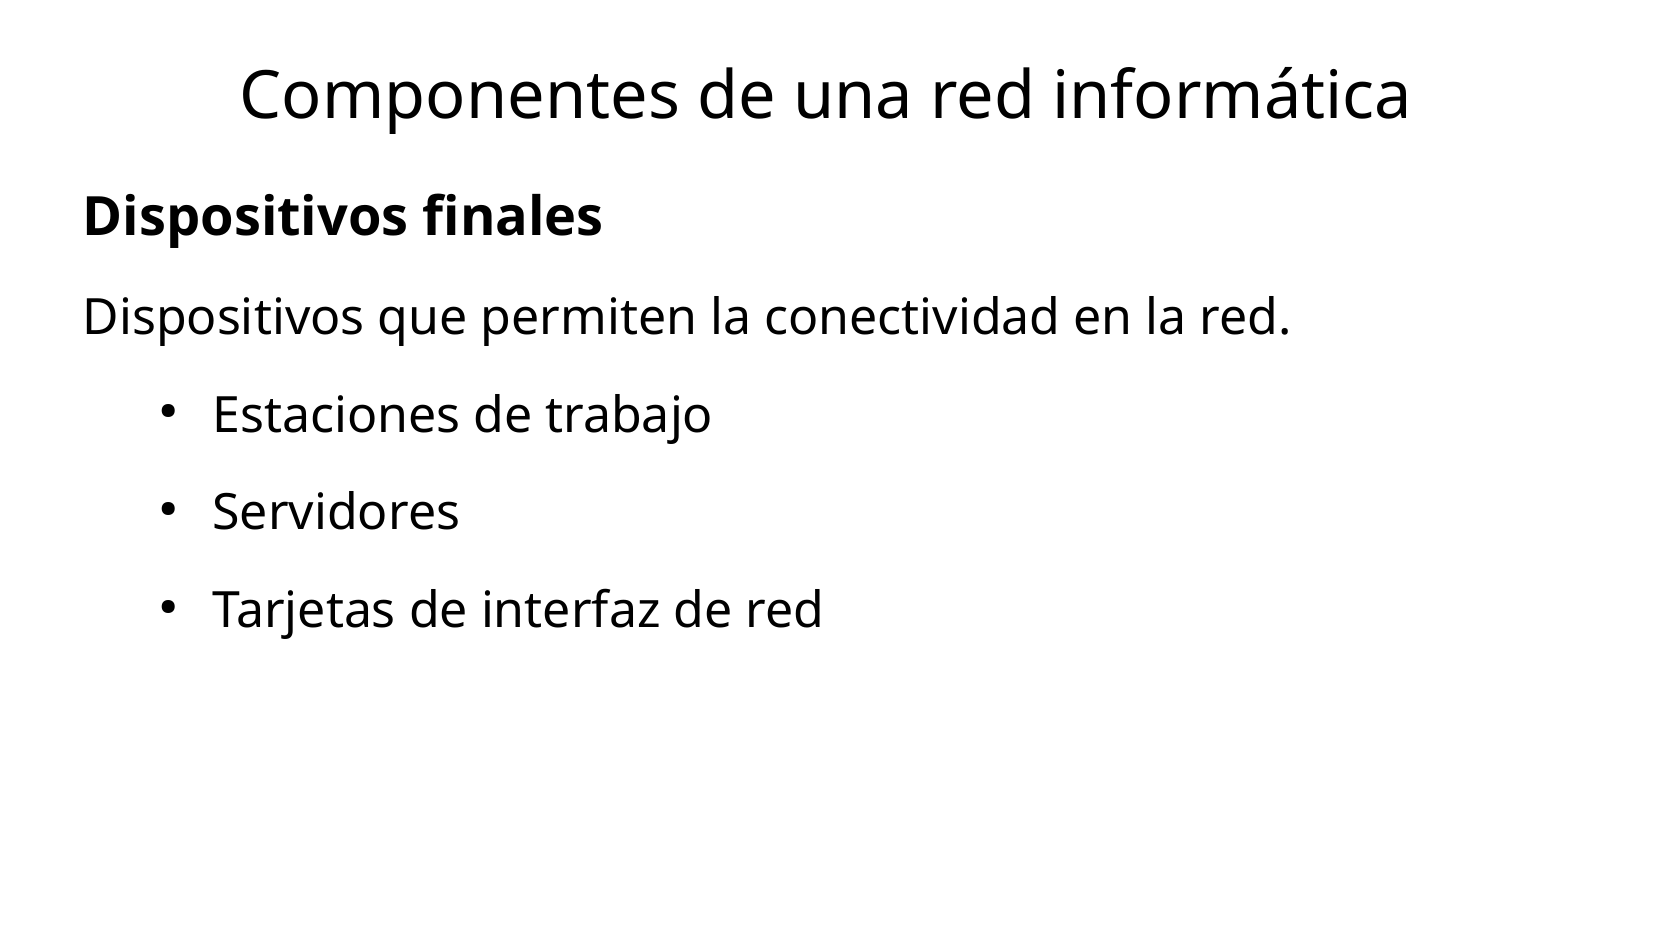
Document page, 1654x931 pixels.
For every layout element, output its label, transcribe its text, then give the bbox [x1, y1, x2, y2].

title Componentes de una red informática [82, 37, 1571, 148]
list Dispositivos finales Dispositivos que permiten la conectividad en la red. Estaciones de trabajo Servidores Tarjetas de interfaz de red [82, 177, 1565, 857]
